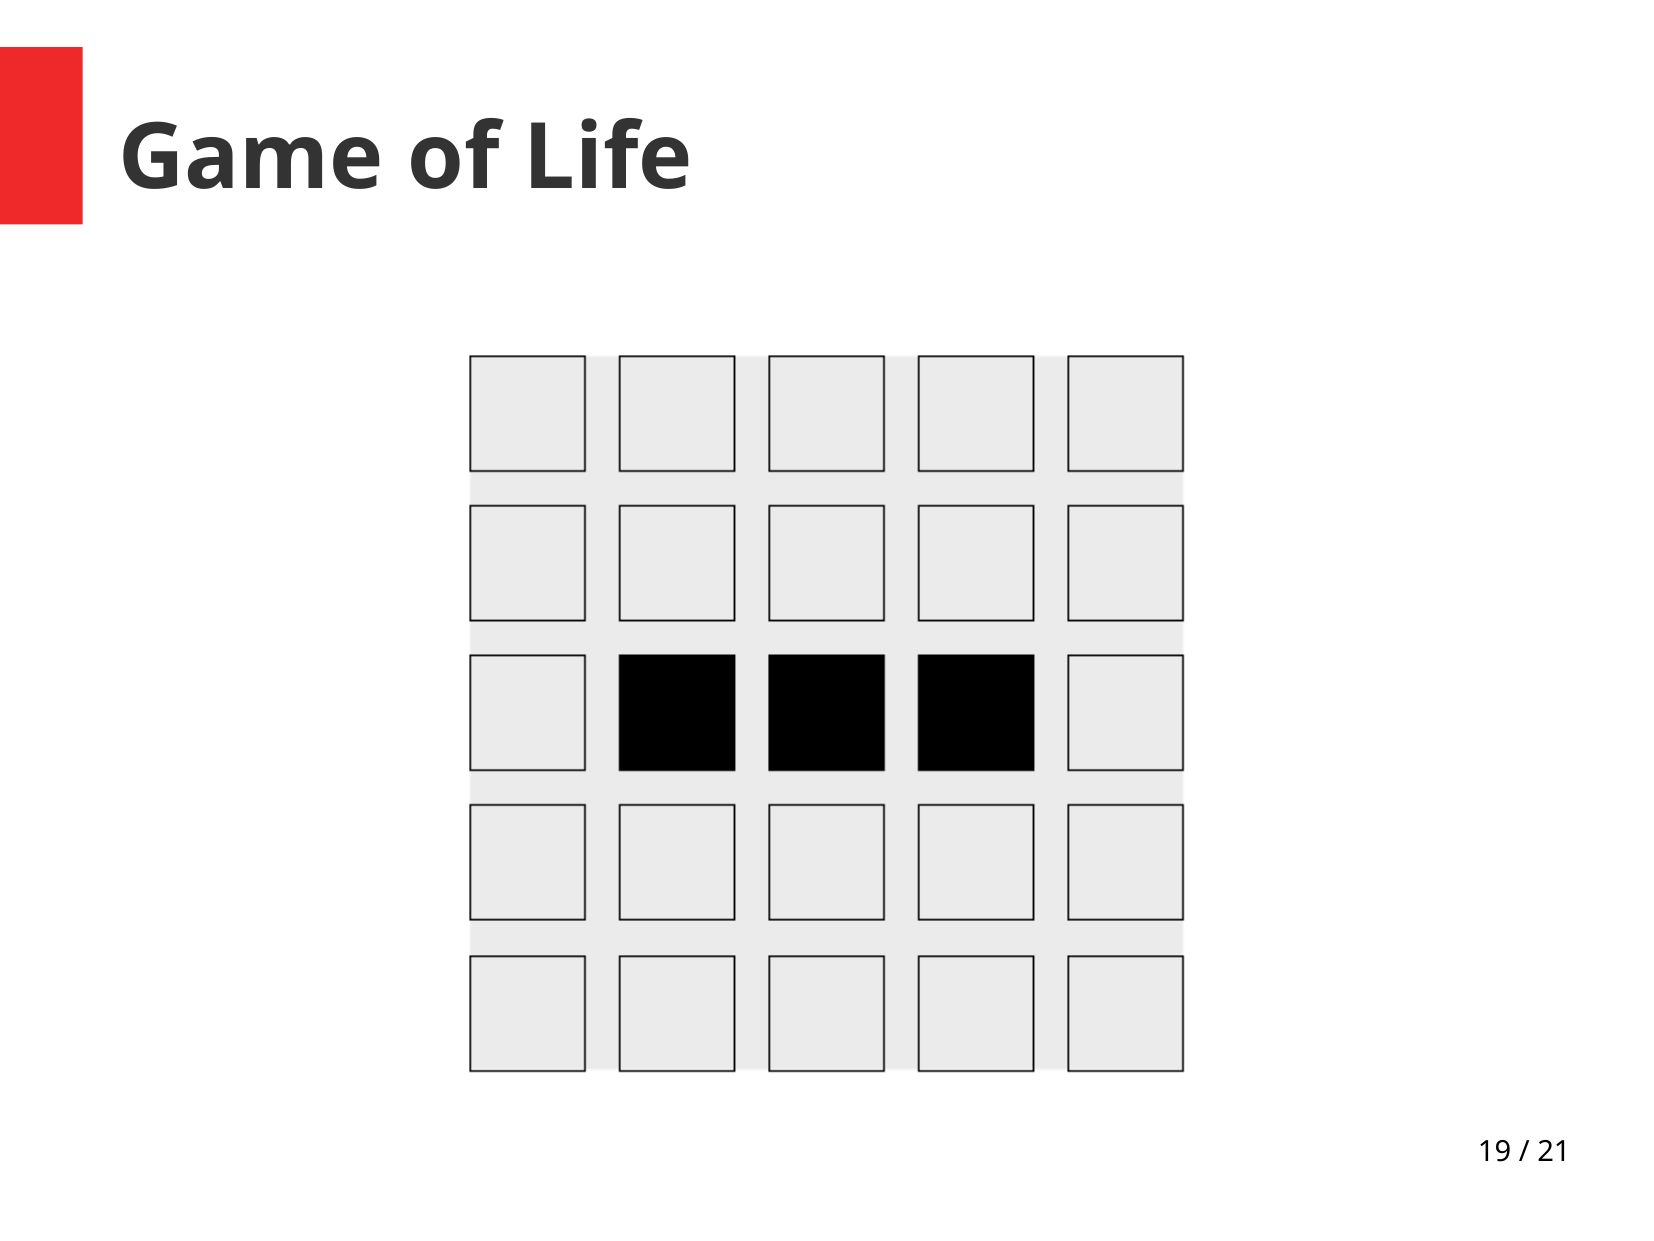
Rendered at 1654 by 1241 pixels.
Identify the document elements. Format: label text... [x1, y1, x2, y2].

title Game of Life [118, 49, 1571, 257]
picture [468, 354, 1186, 1074]
